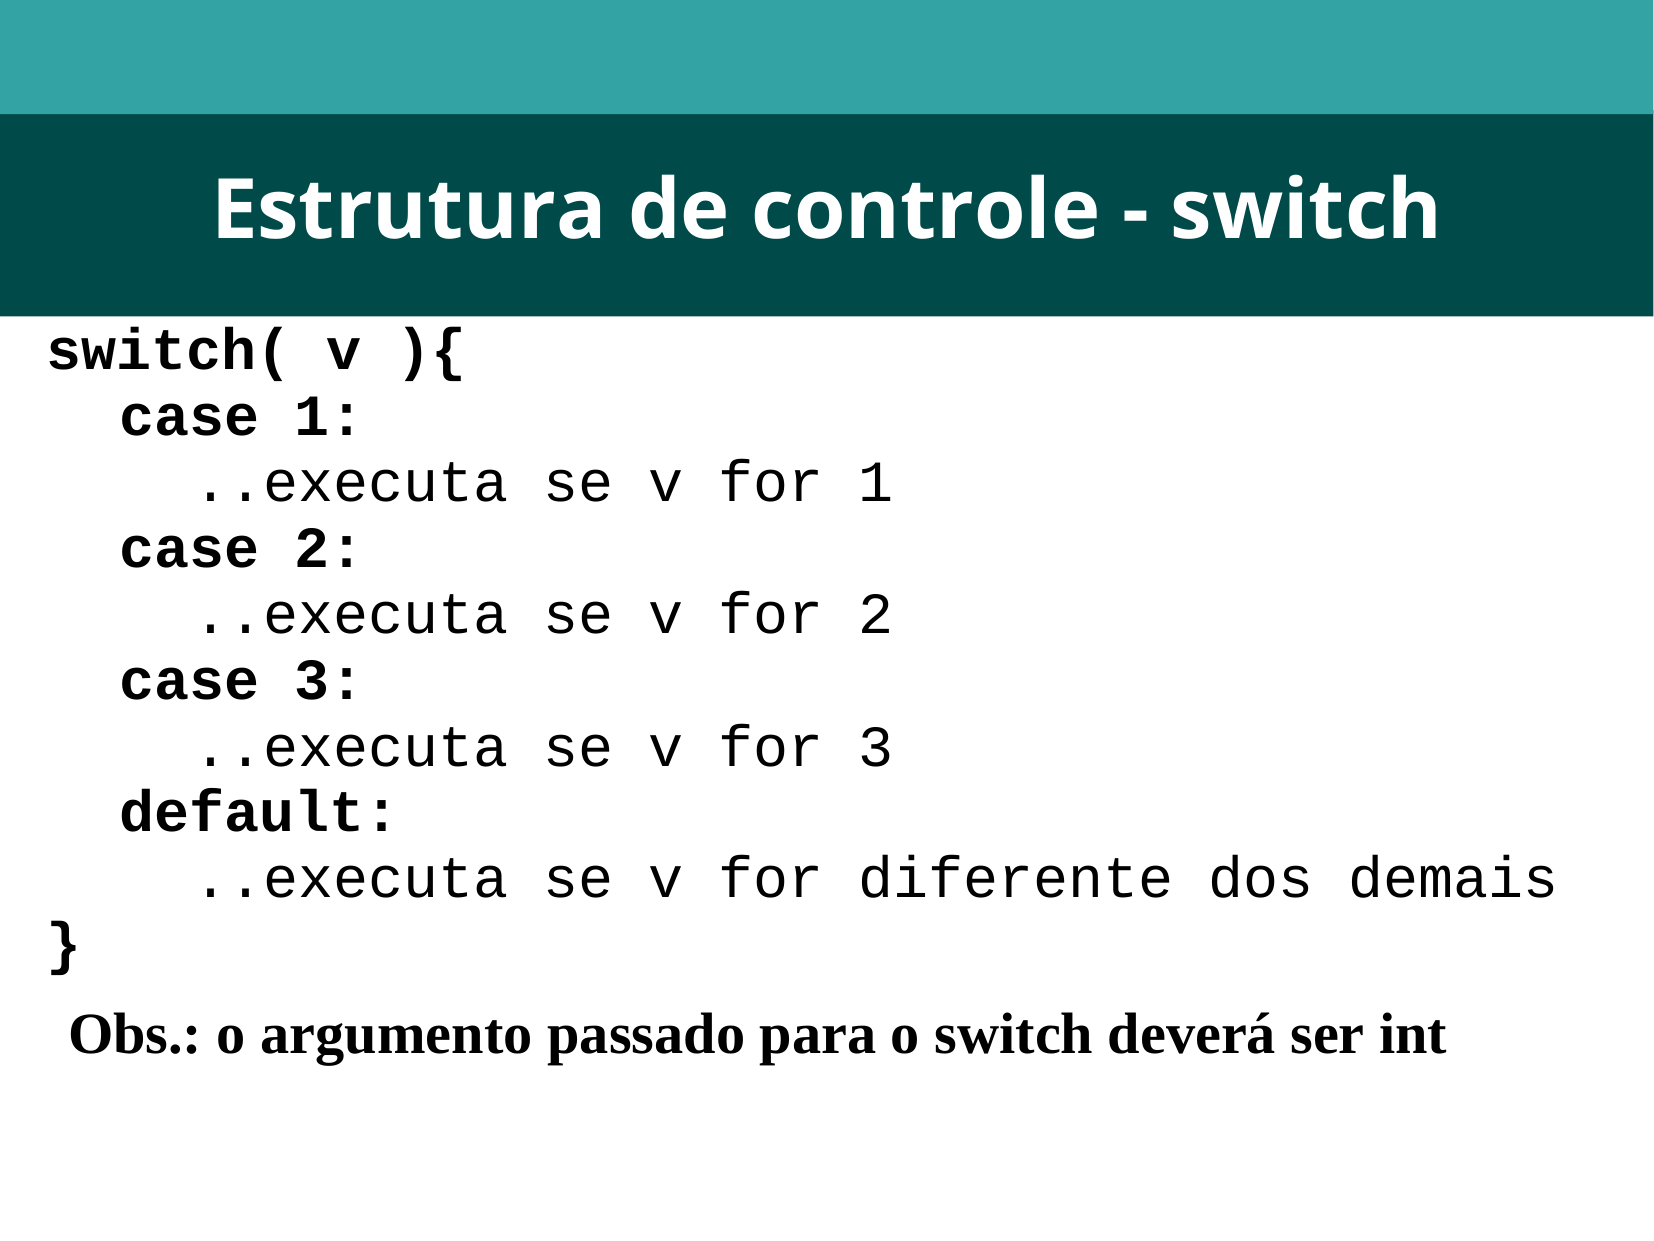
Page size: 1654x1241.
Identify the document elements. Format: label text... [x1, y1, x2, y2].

text_box Obs.: o argumento passado para o switch deverá ser int [68, 1001, 1615, 1068]
text_box switch( v ){ case 1: ..executa se v for 1 case 2: ..executa se v for 2 case 3: ..executa se v for 3 default: ..executa se v for diferente dos demais } [46, 321, 1609, 1072]
title Estrutura de controle - switch [121, 102, 1534, 311]
